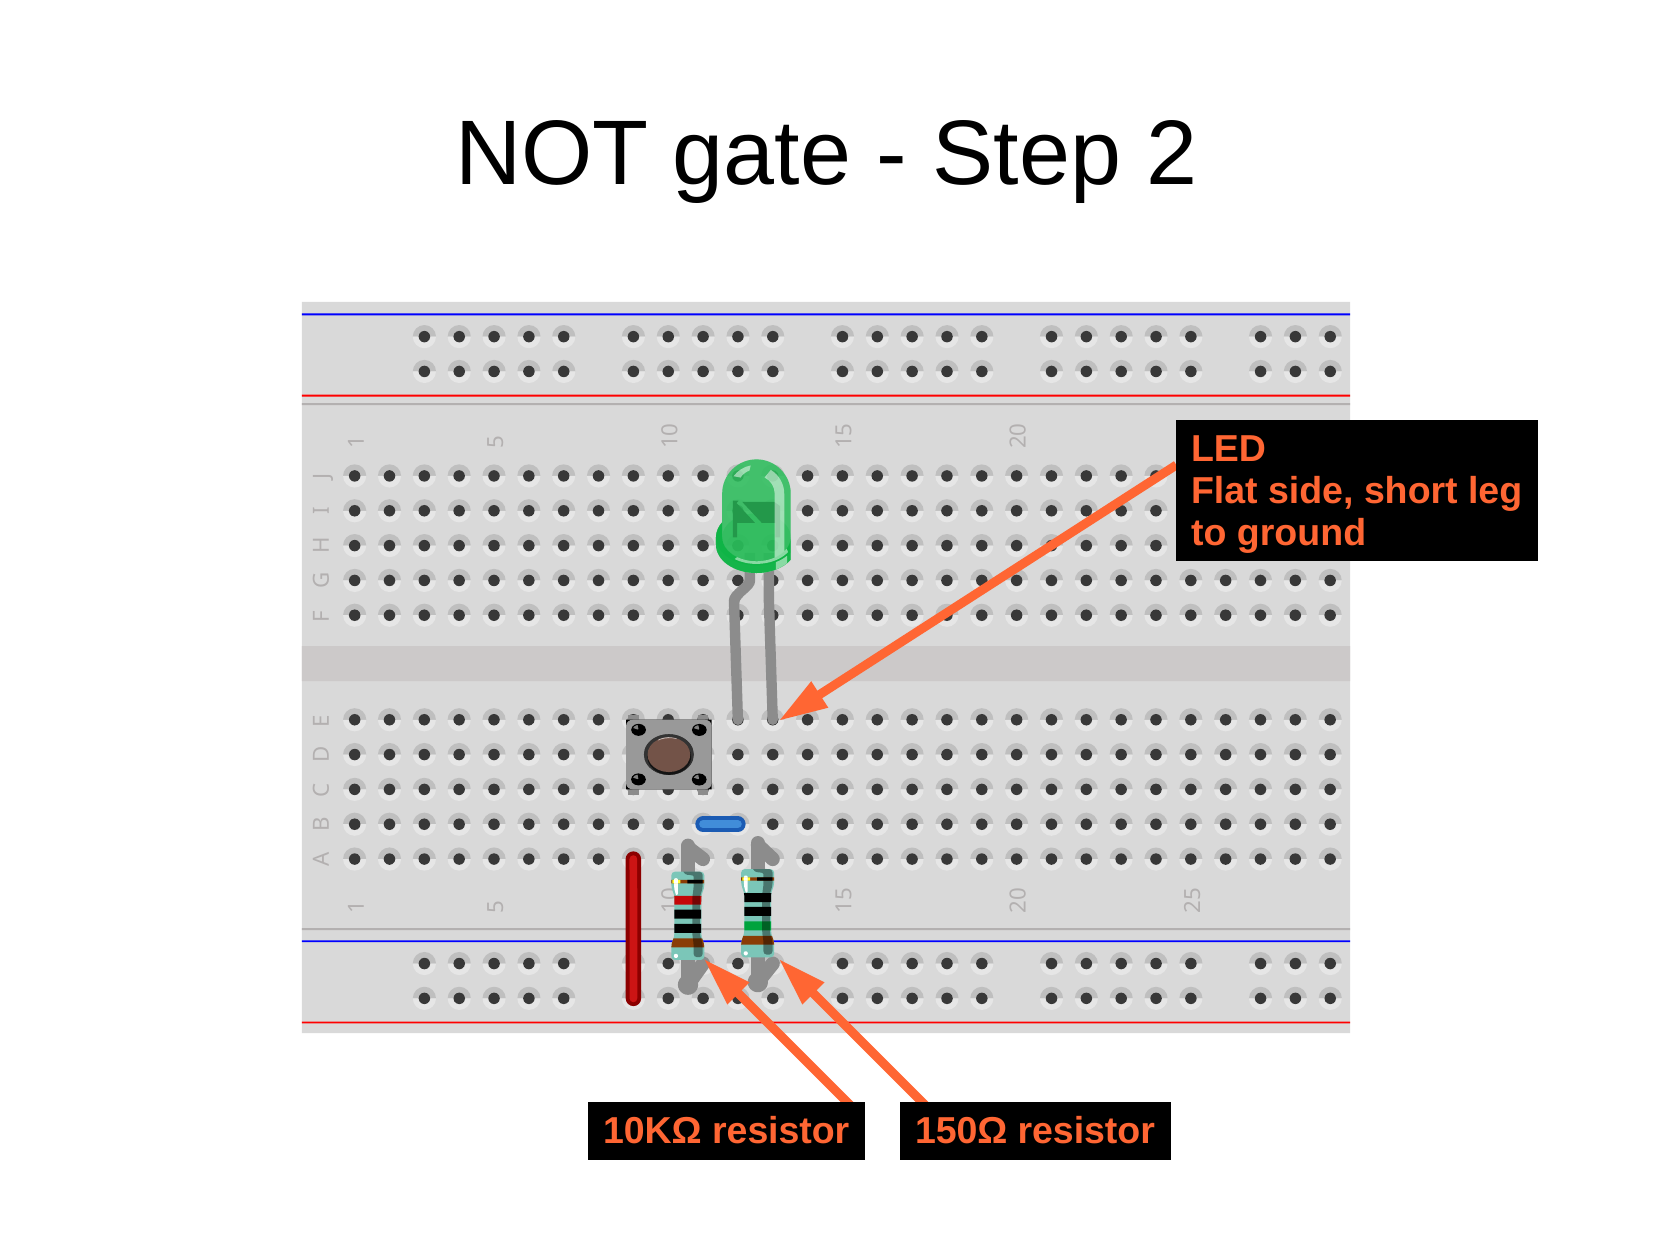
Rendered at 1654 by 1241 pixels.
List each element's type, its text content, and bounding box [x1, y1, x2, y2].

text_box LED Flat side, short leg to ground [1176, 420, 1538, 561]
text_box 10KΩ resistor [588, 1102, 865, 1160]
text_box 150Ω resistor [900, 1102, 1171, 1160]
title NOT gate - Step 2 [82, 49, 1571, 257]
picture [300, 300, 1351, 1036]
